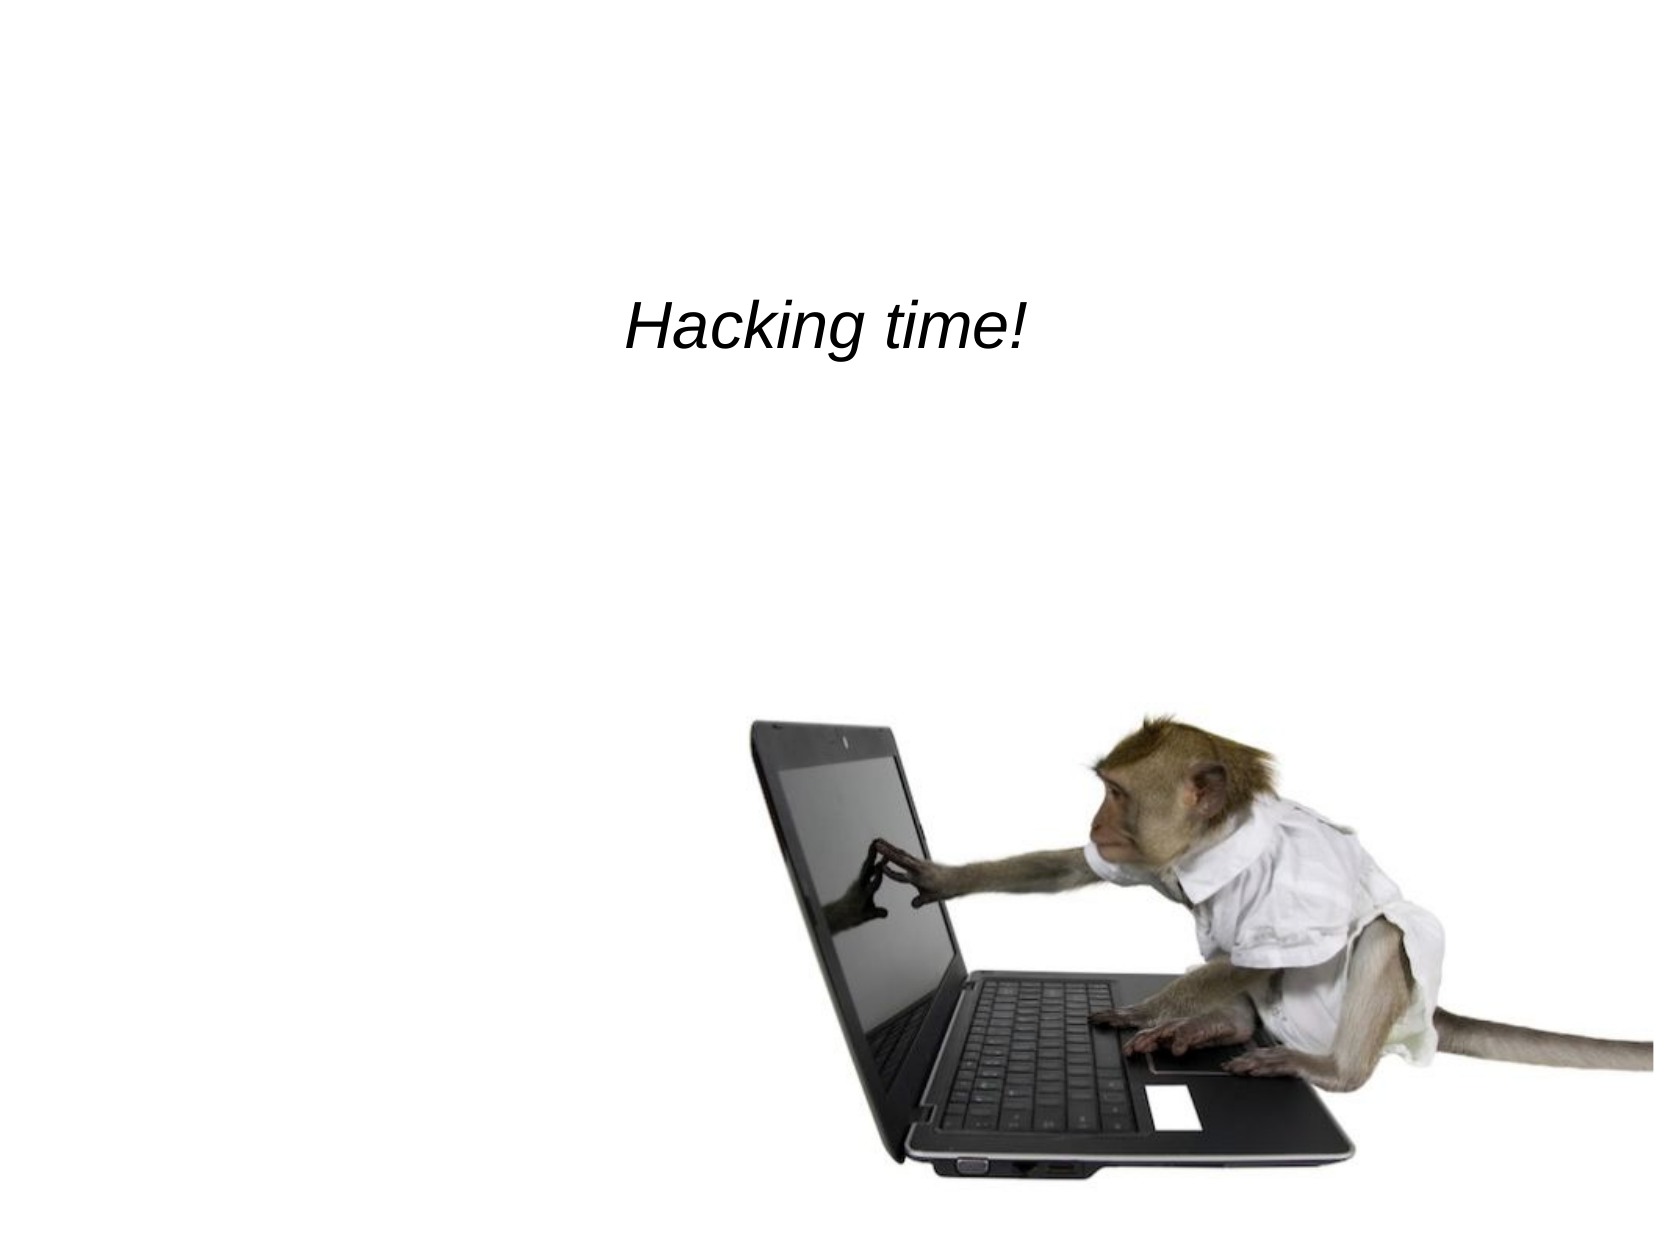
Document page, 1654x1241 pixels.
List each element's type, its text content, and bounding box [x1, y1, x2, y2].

subtitle Hacking time! [82, 49, 1571, 603]
picture [659, 603, 1654, 1229]
